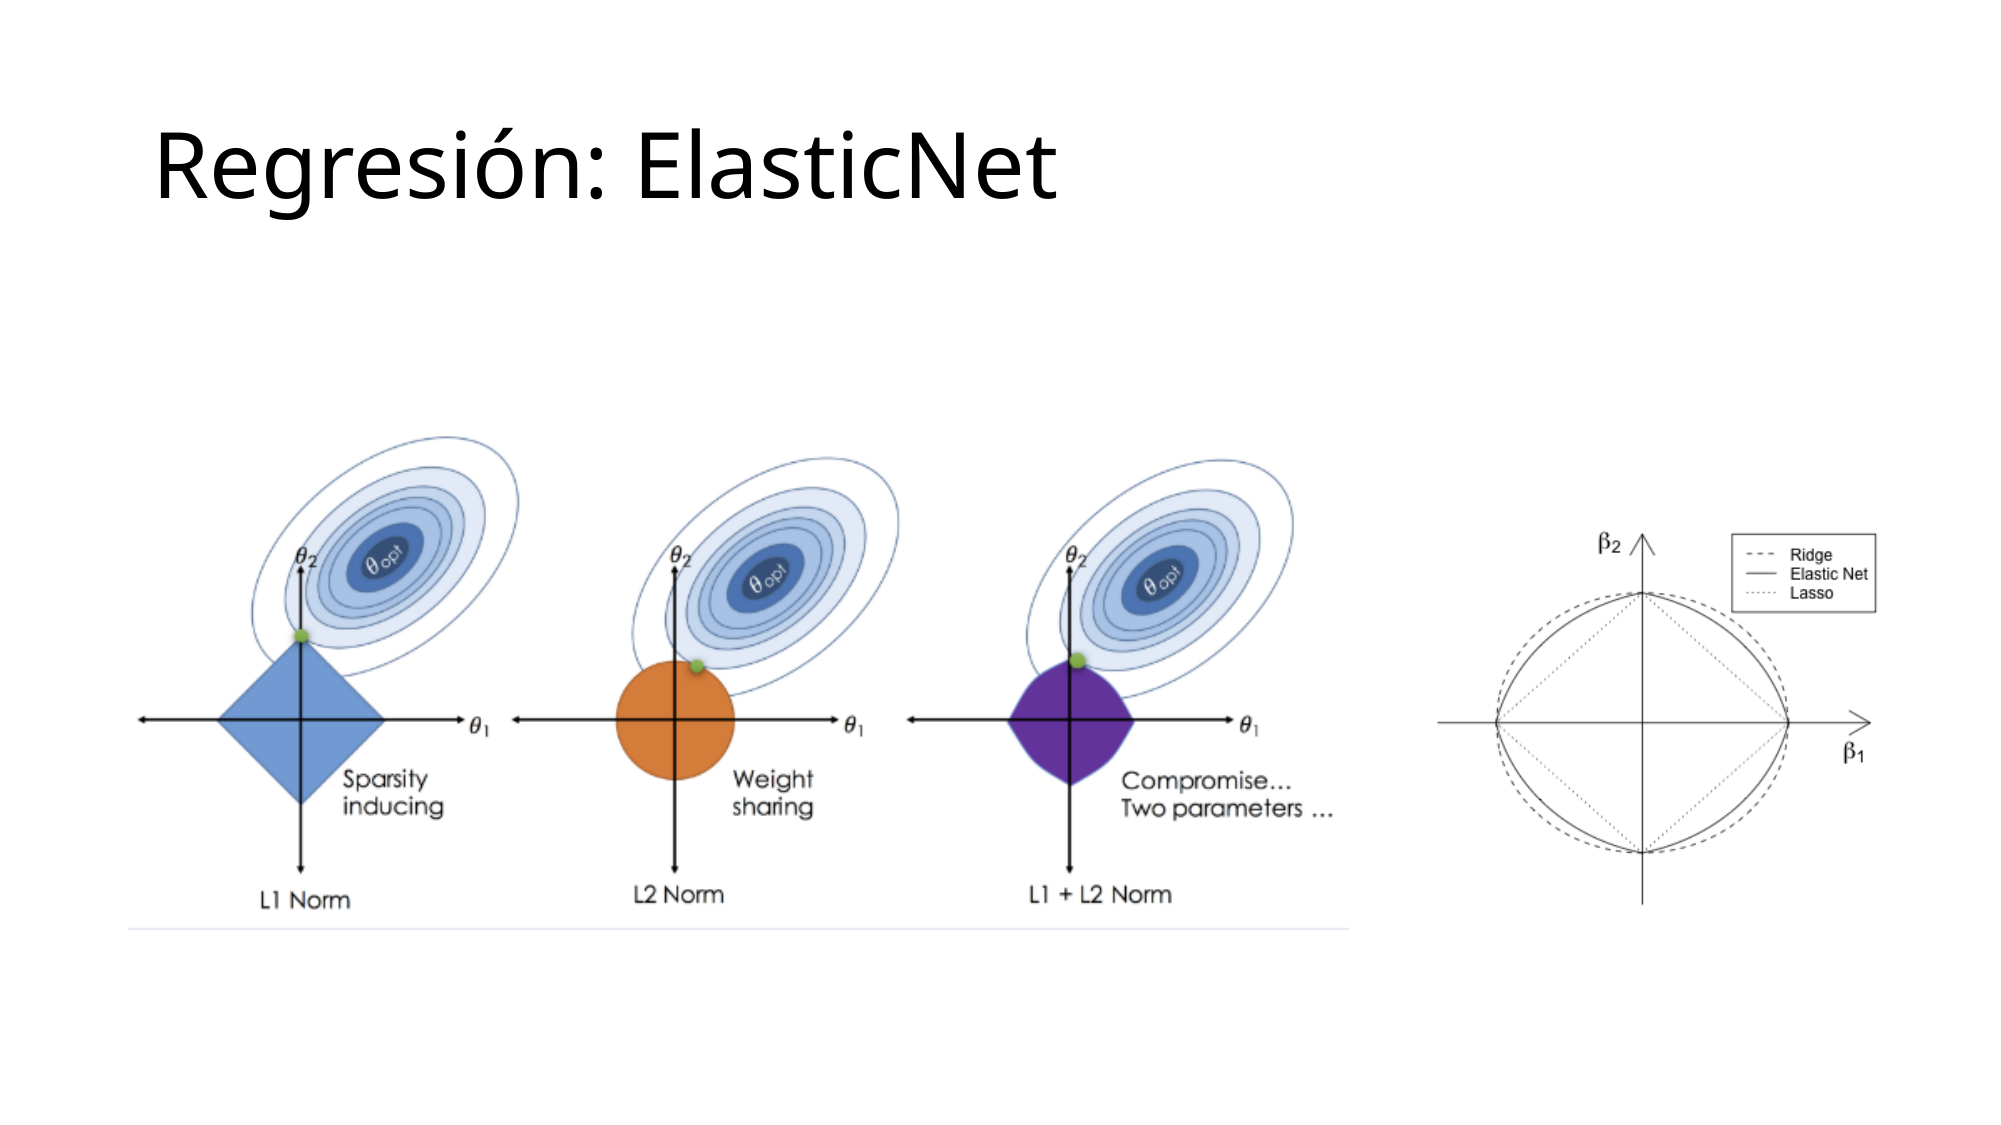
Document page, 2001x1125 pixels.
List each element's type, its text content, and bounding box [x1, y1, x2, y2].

picture [98, 373, 1371, 930]
picture [1432, 519, 1883, 952]
title Regresión: ElasticNet [137, 59, 1863, 278]
